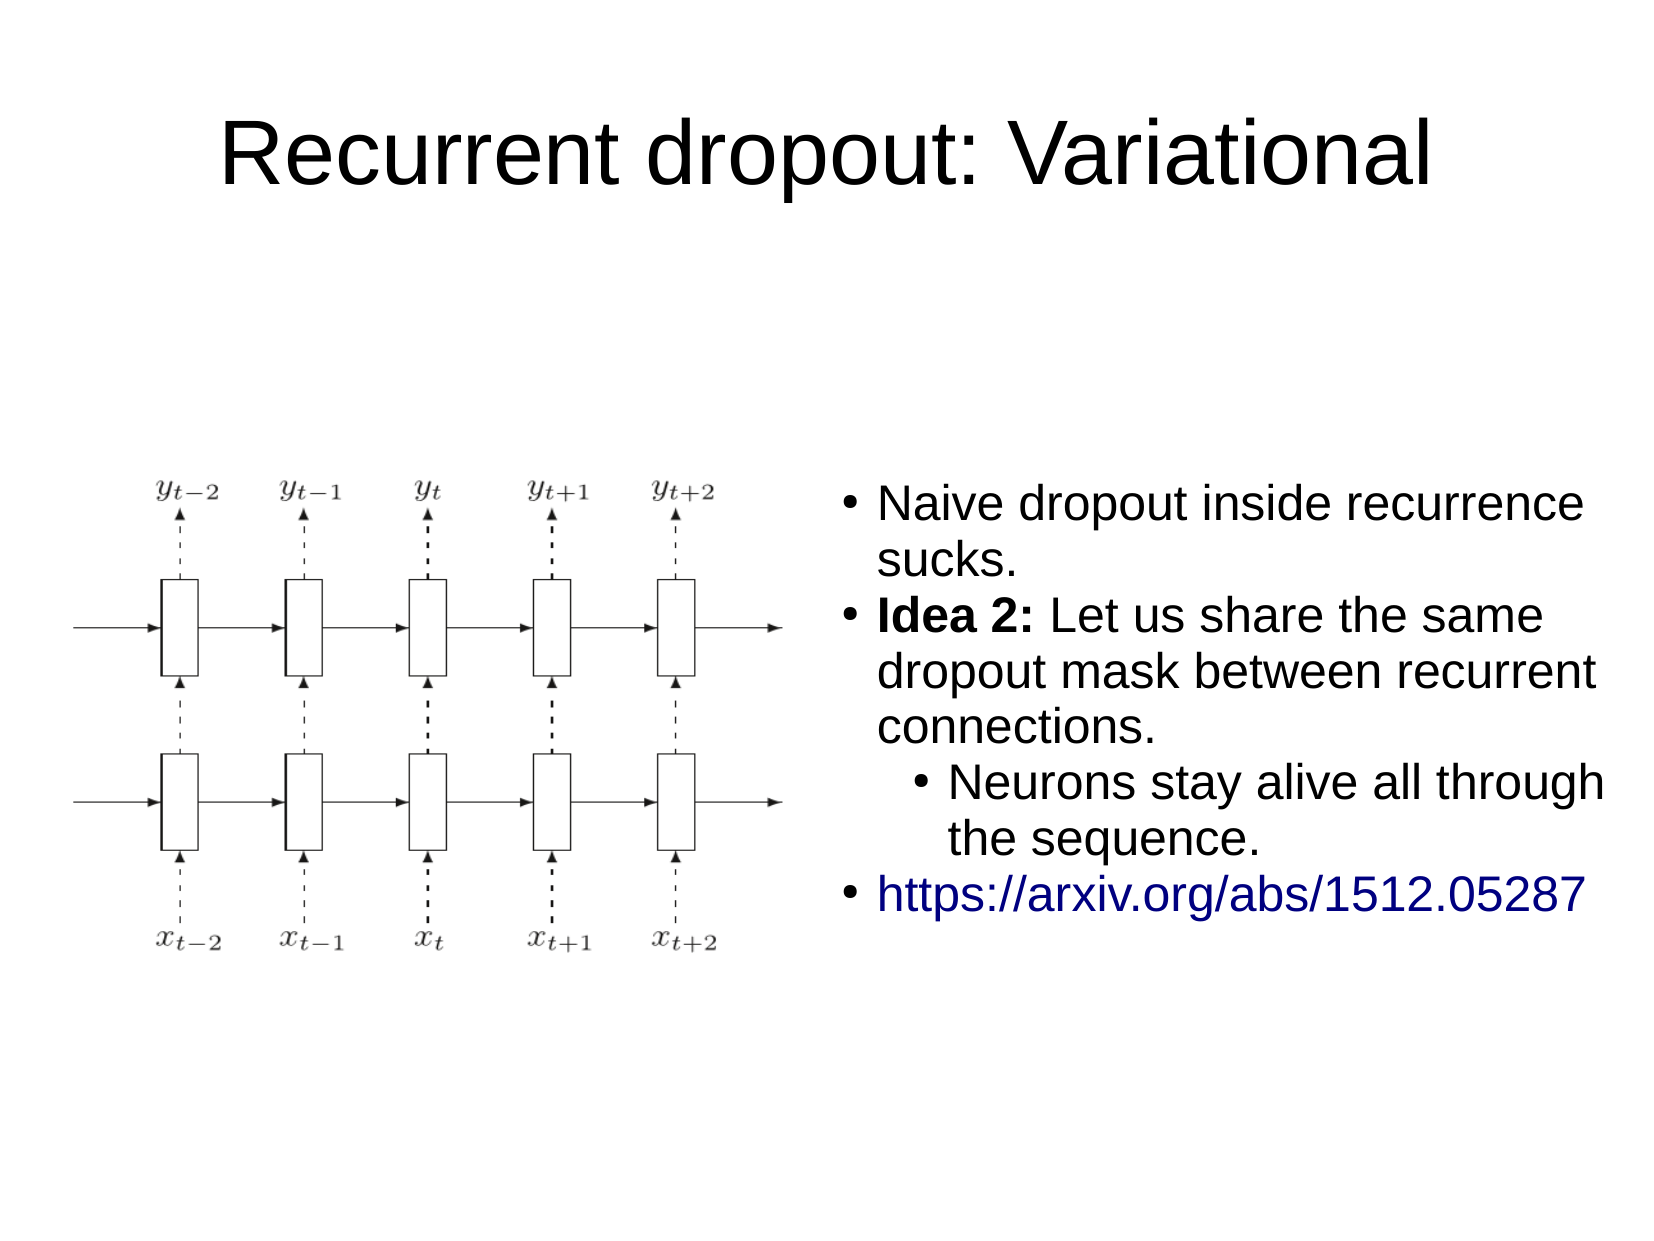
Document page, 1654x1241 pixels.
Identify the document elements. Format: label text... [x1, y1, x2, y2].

subtitle Naive dropout inside recurrence sucks. Idea 2: Let us share the same dropout mask between recurrent connections. Neurons stay alive all through the sequence. https://arxiv.org/abs/1512.05287 [841, 348, 1616, 1049]
title Recurrent dropout: Variational [82, 49, 1571, 257]
picture [67, 477, 789, 953]
